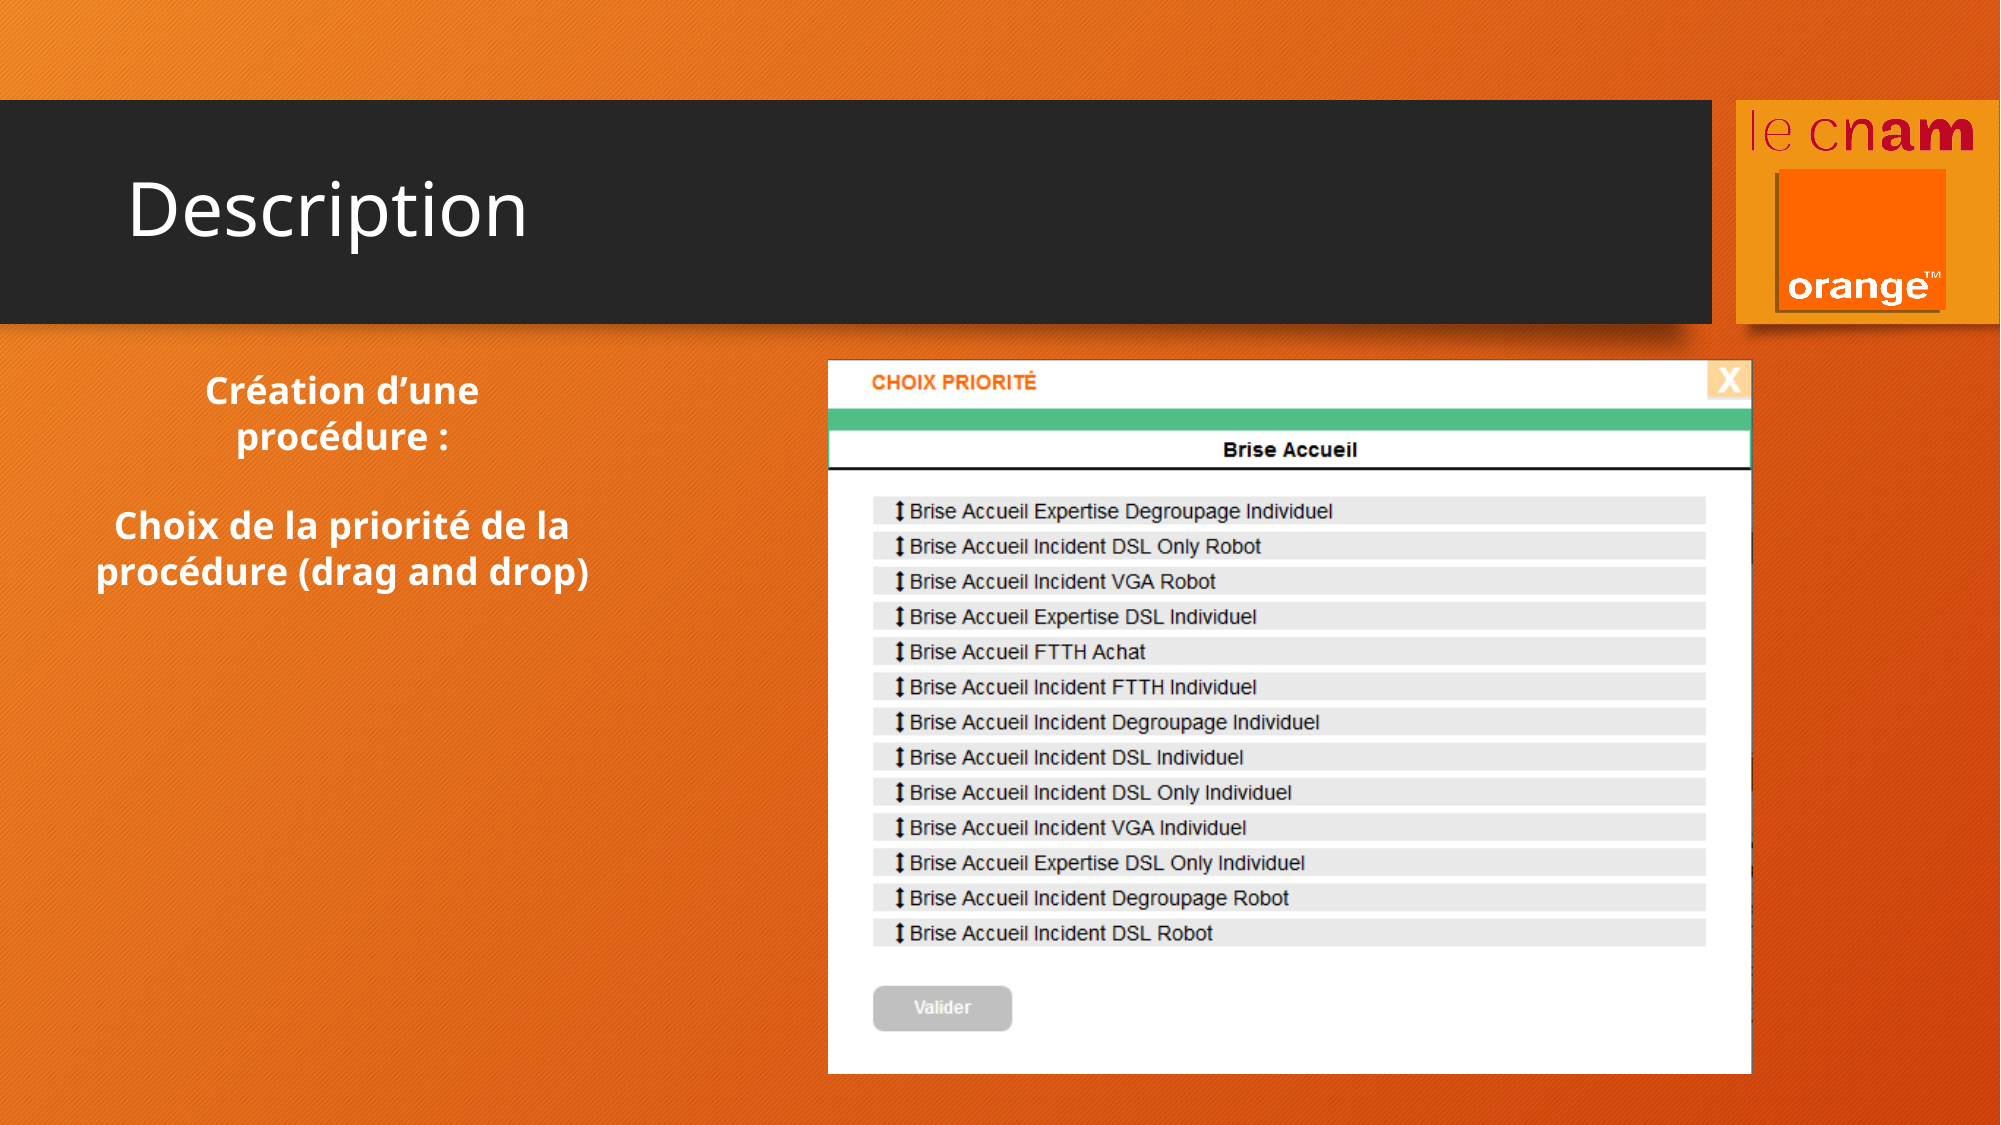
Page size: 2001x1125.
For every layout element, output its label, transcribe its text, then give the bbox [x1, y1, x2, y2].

picture [1752, 110, 1973, 151]
text_box Création d’une procédure : Choix de la priorité de la procédure (drag and drop) [80, 360, 608, 603]
picture [828, 360, 1753, 1074]
title Description [111, 123, 1689, 301]
picture [1779, 169, 1946, 310]
